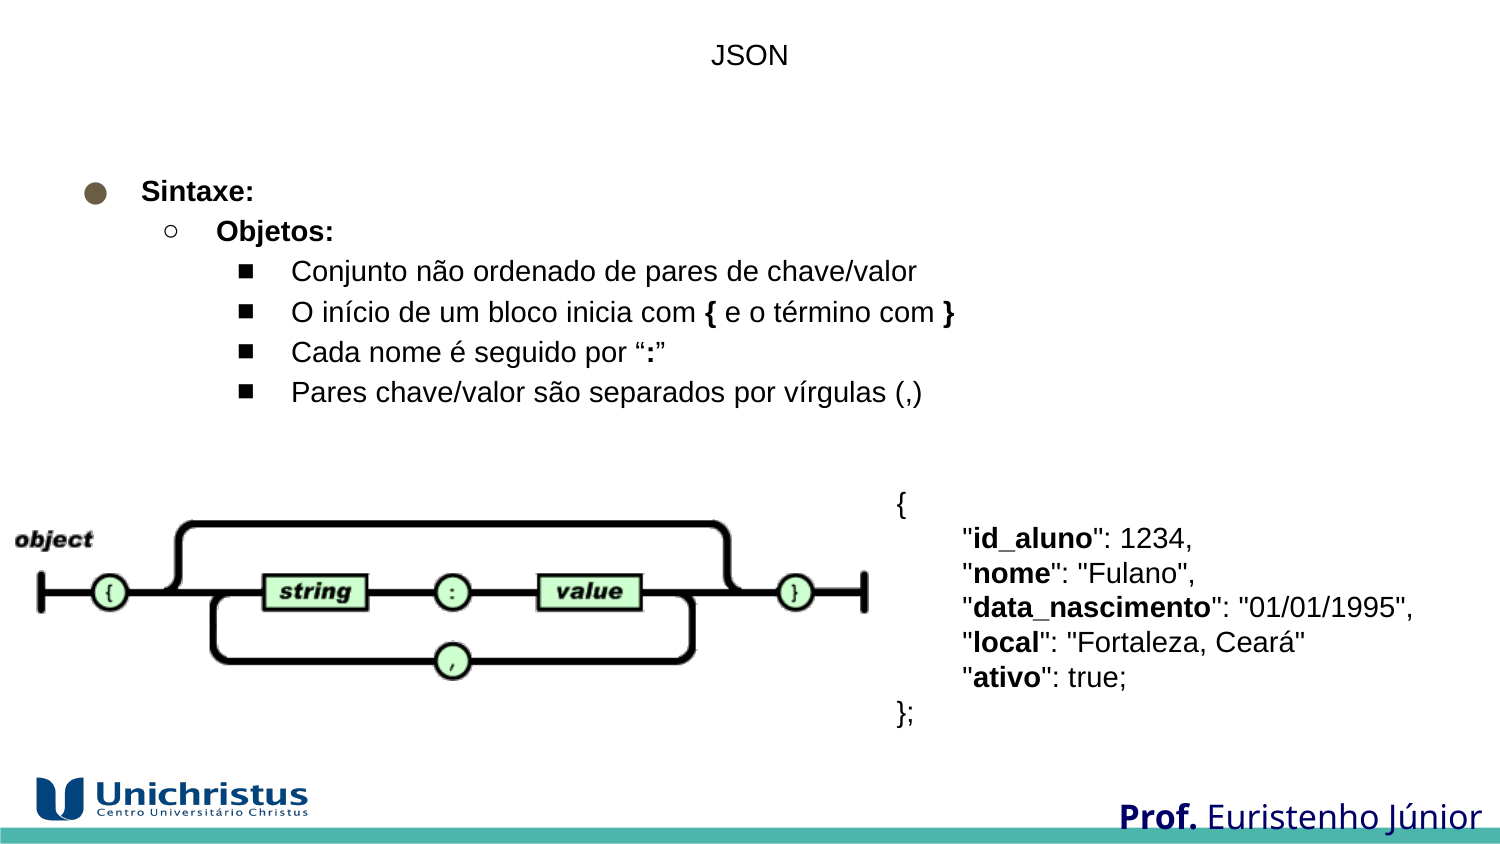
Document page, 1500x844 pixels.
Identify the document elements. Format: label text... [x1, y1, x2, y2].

title JSON [51, 20, 1449, 137]
list Sintaxe: Objetos: Conjunto não ordenado de pares de chave/valor O início de um bloco inicia com { e o término com } Cada nome é seguido por “:” Pares chave/valor são separados por vírgulas (,) [51, 152, 1441, 750]
picture [32, 775, 312, 822]
text_box { "id_aluno": 1234, "nome": "Fulano", "data_nascimento": "01/01/1995", "local": "Fortaleza, Ceará" "ativo": true; }; [881, 468, 1484, 779]
picture [14, 519, 869, 682]
